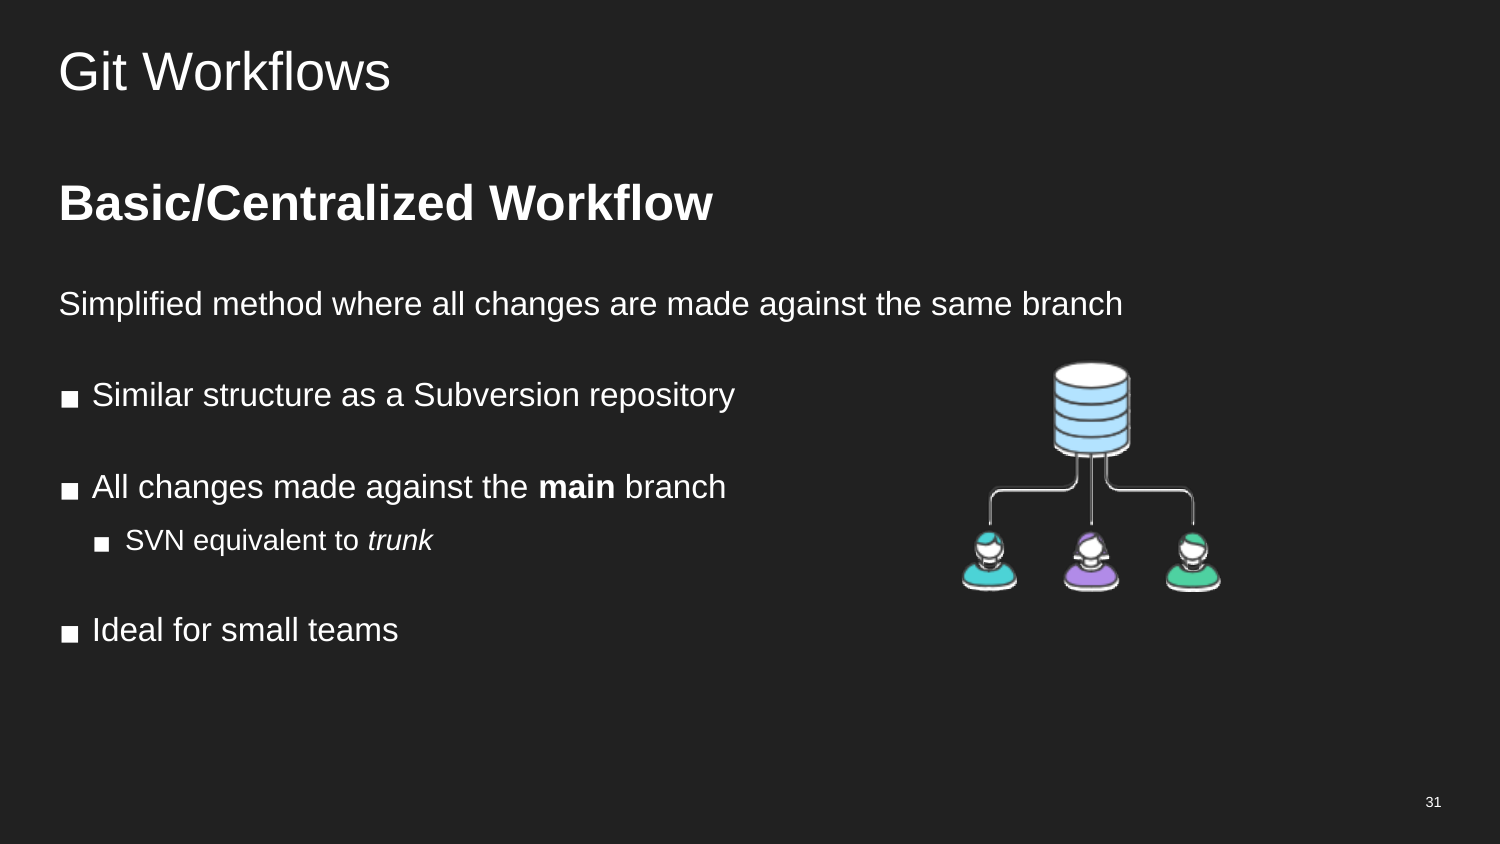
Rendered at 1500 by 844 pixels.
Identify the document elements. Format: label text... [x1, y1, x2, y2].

picture [857, 357, 1325, 595]
title Git Workflows [58, 36, 1442, 130]
list Basic/Centralized Workflow Simplified method where all changes are made against the same branch Similar structure as a Subversion repository All changes made against the main branch SVN equivalent to trunk Ideal for small teams [58, 161, 1442, 754]
slide_number 1 [1392, 793, 1442, 815]
